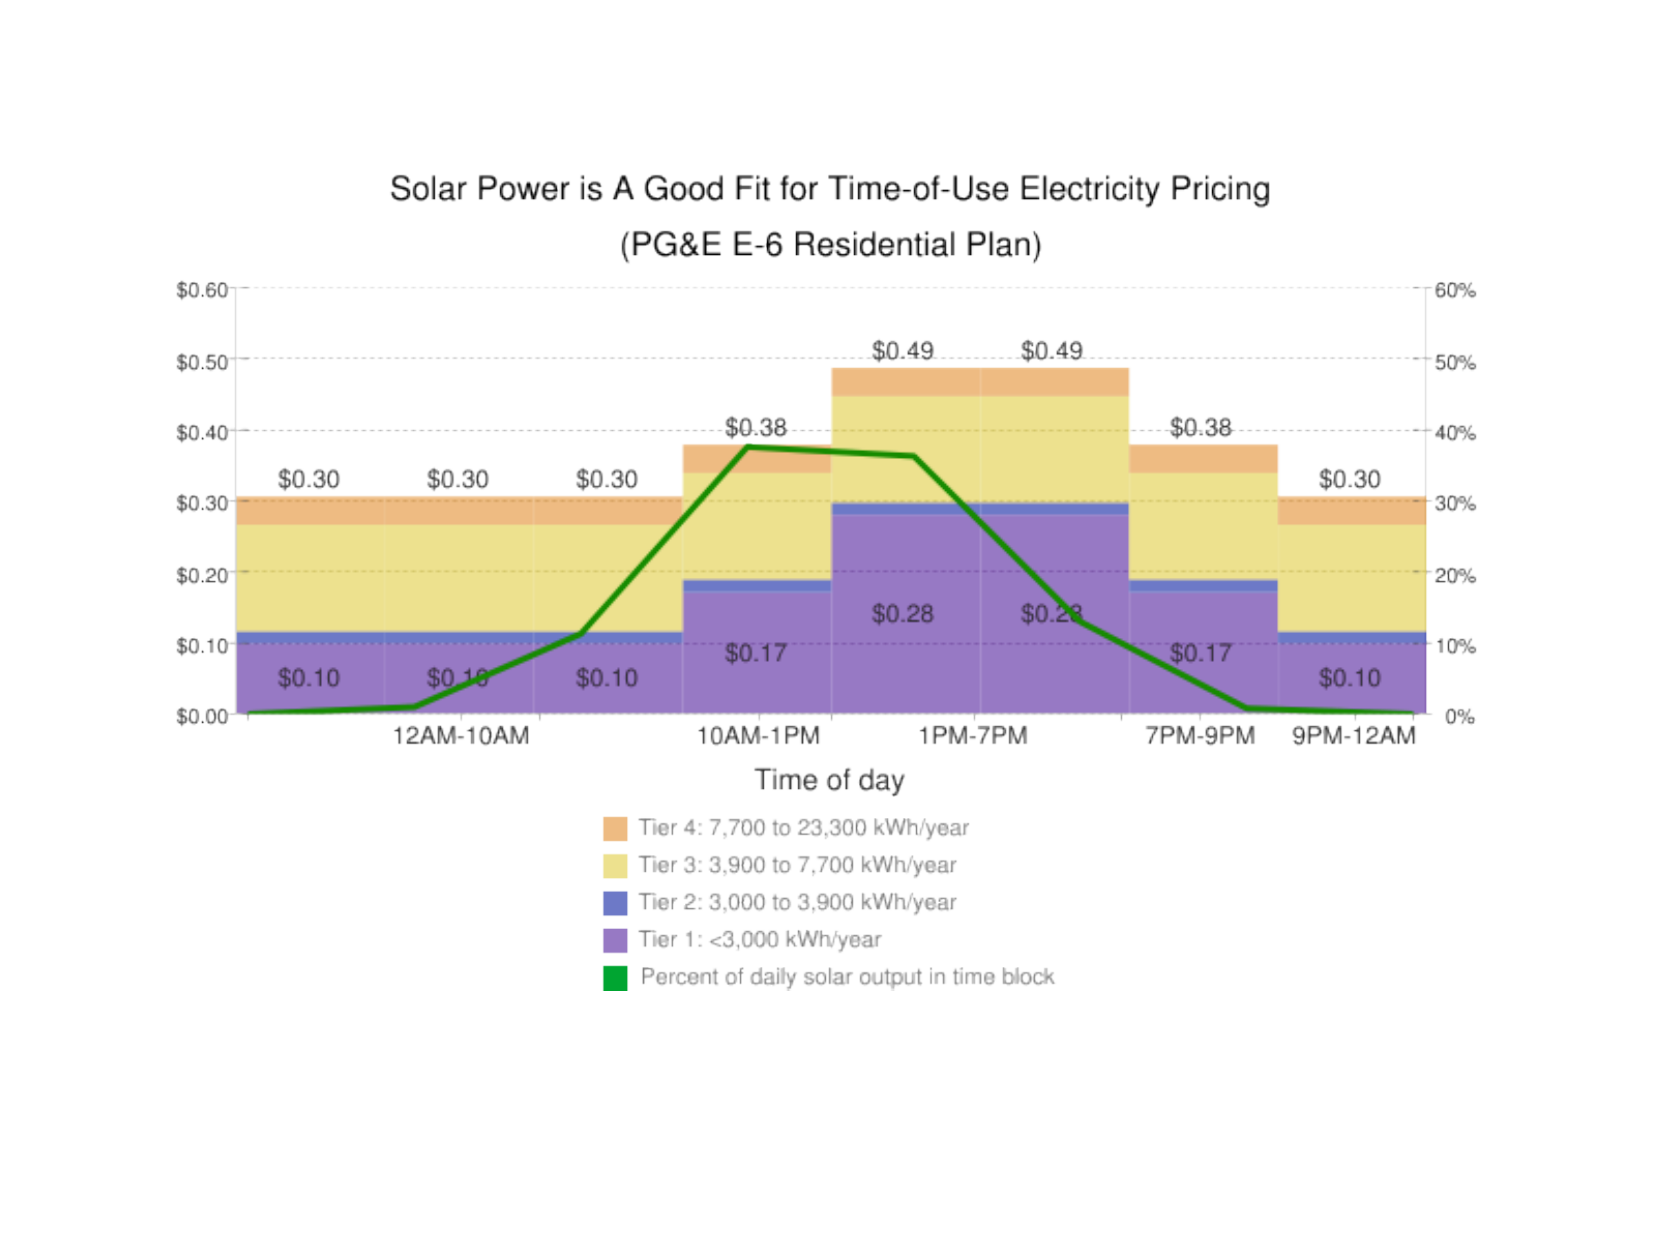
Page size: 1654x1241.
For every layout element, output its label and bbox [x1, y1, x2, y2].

picture [173, 163, 1479, 991]
